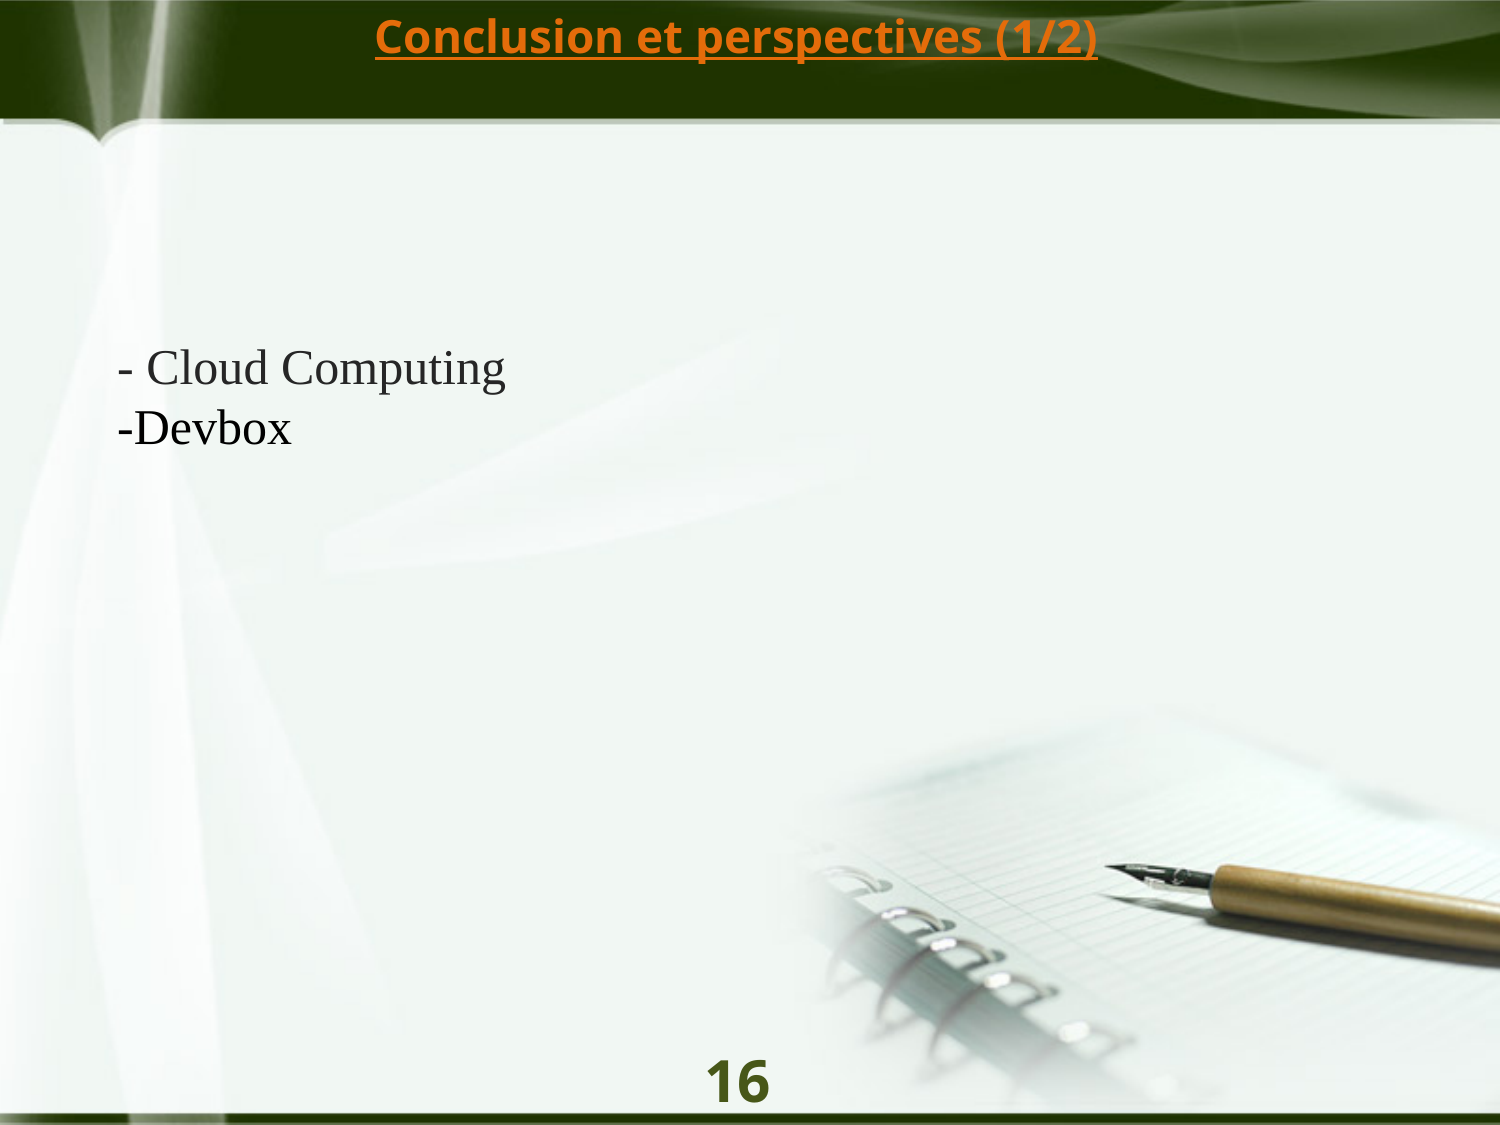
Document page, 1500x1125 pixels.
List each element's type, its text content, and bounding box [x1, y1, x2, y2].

picture [0, 0, 1500, 1125]
text_box 16 [748, 1082, 760, 1087]
text_box - Cloud Computing -Devbox [102, 326, 1457, 642]
text_box 16 [578, 1036, 898, 1087]
text_box Conclusion et perspectives (1/2) [309, 0, 1164, 65]
